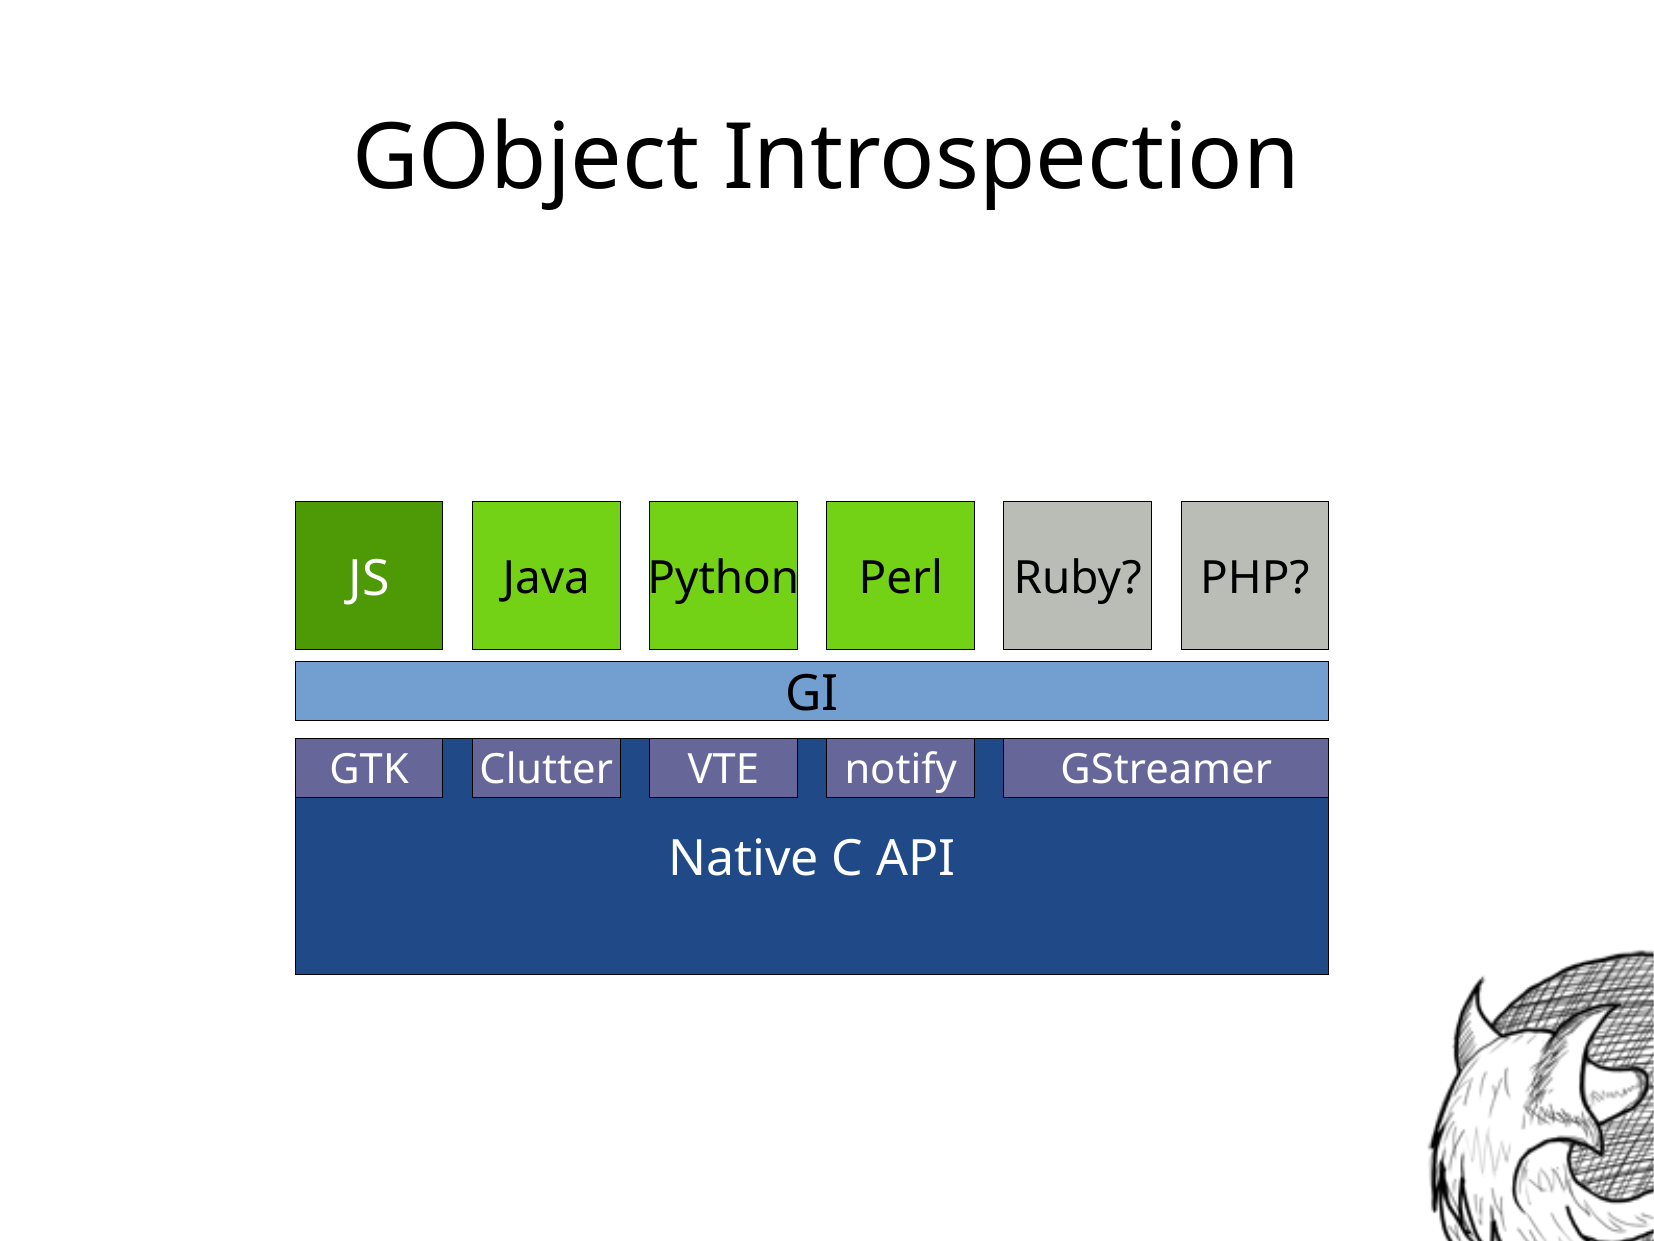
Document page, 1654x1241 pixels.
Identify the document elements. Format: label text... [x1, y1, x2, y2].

text_box JS [295, 501, 443, 650]
picture [1386, 915, 1654, 1241]
text_box Java [472, 501, 621, 650]
text_box notify [826, 738, 975, 798]
text_box Clutter [472, 738, 621, 798]
text_box VTE [649, 738, 798, 798]
text_box Python [649, 501, 798, 650]
text_box Native C API [295, 738, 1329, 975]
text_box GTK [295, 738, 443, 798]
text_box Perl [826, 501, 975, 650]
text_box GStreamer [1003, 738, 1329, 798]
text_box PHP? [1181, 501, 1329, 650]
text_box Ruby? [1003, 501, 1152, 650]
title GObject Introspection [82, 56, 1571, 250]
text_box GI [295, 661, 1329, 721]
